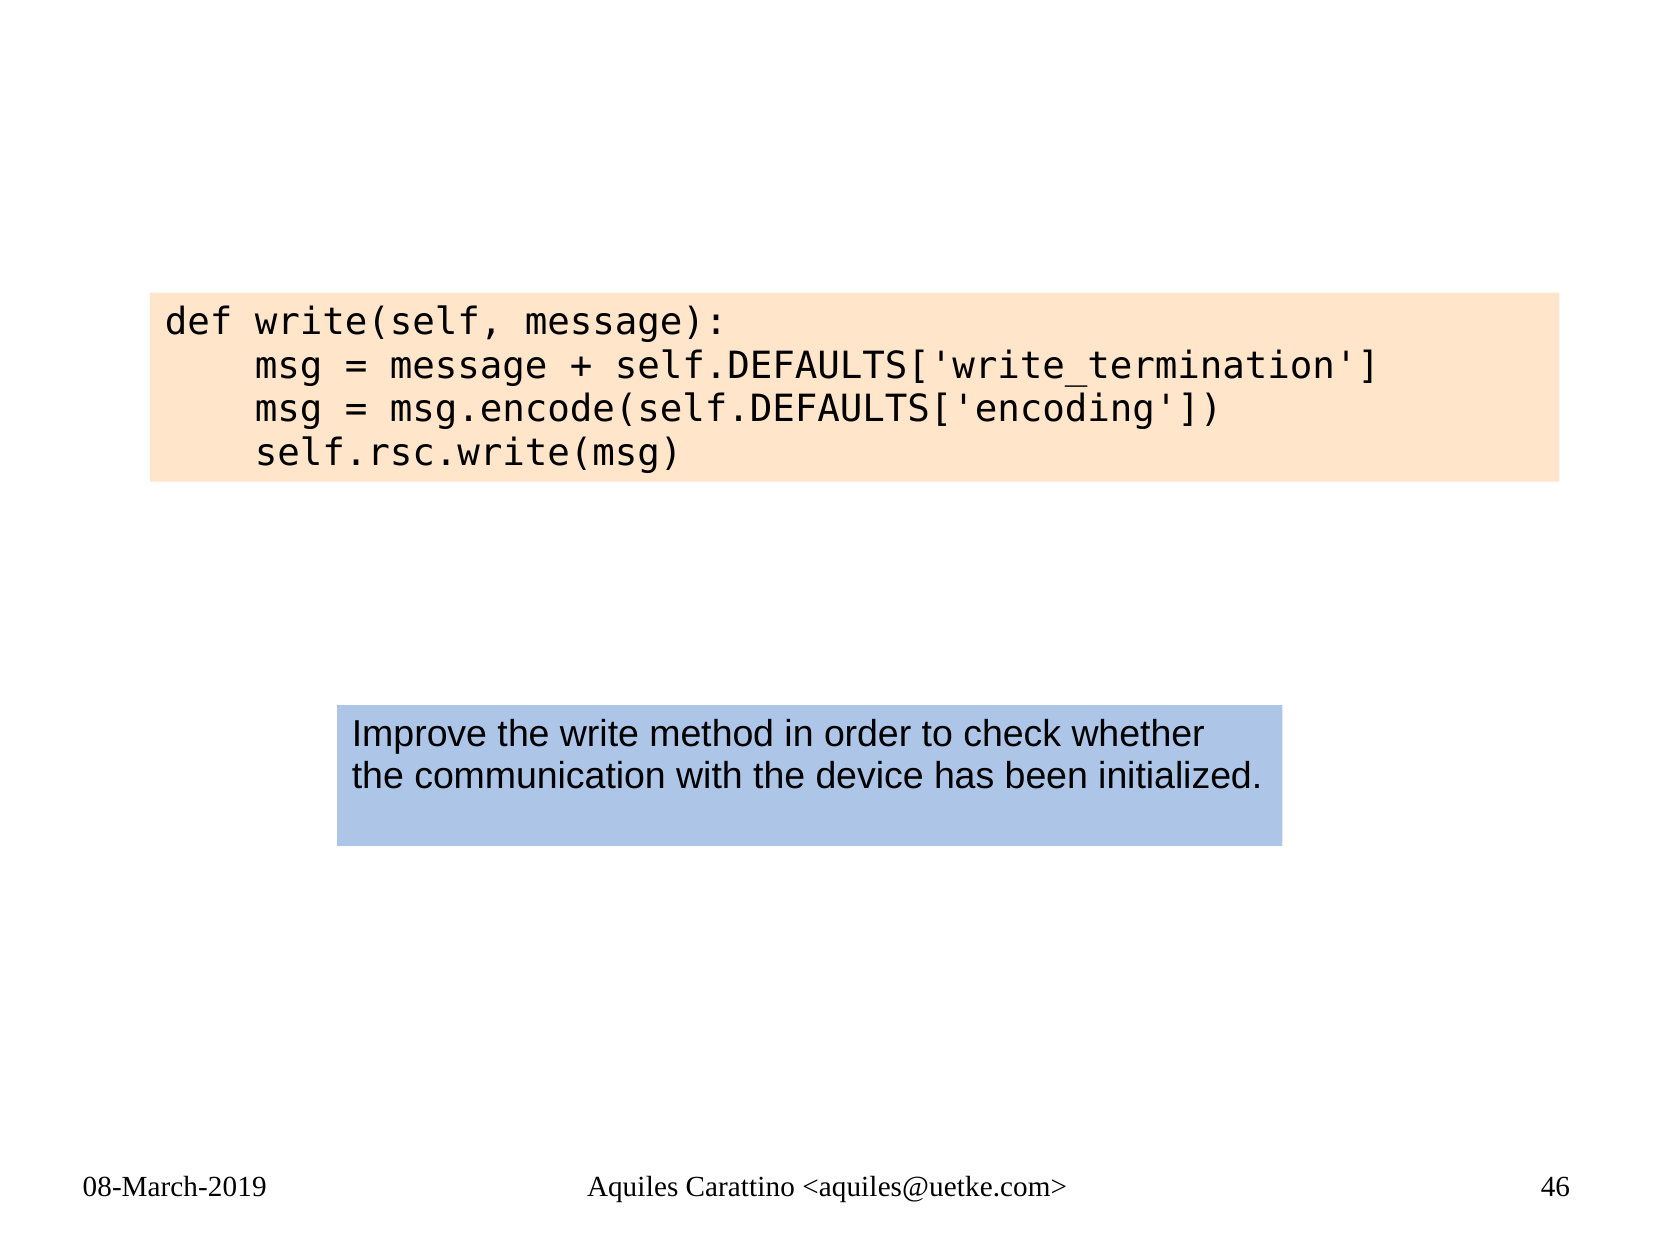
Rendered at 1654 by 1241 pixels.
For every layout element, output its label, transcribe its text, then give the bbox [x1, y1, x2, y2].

text_box def write(self, message): msg = message + self.DEFAULTS['write_termination'] msg = msg.encode(self.DEFAULTS['encoding']) self.rsc.write(msg) [149, 292, 1560, 482]
text_box Improve the write method in order to check whether the communication with the device has been initialized. [337, 705, 1283, 846]
